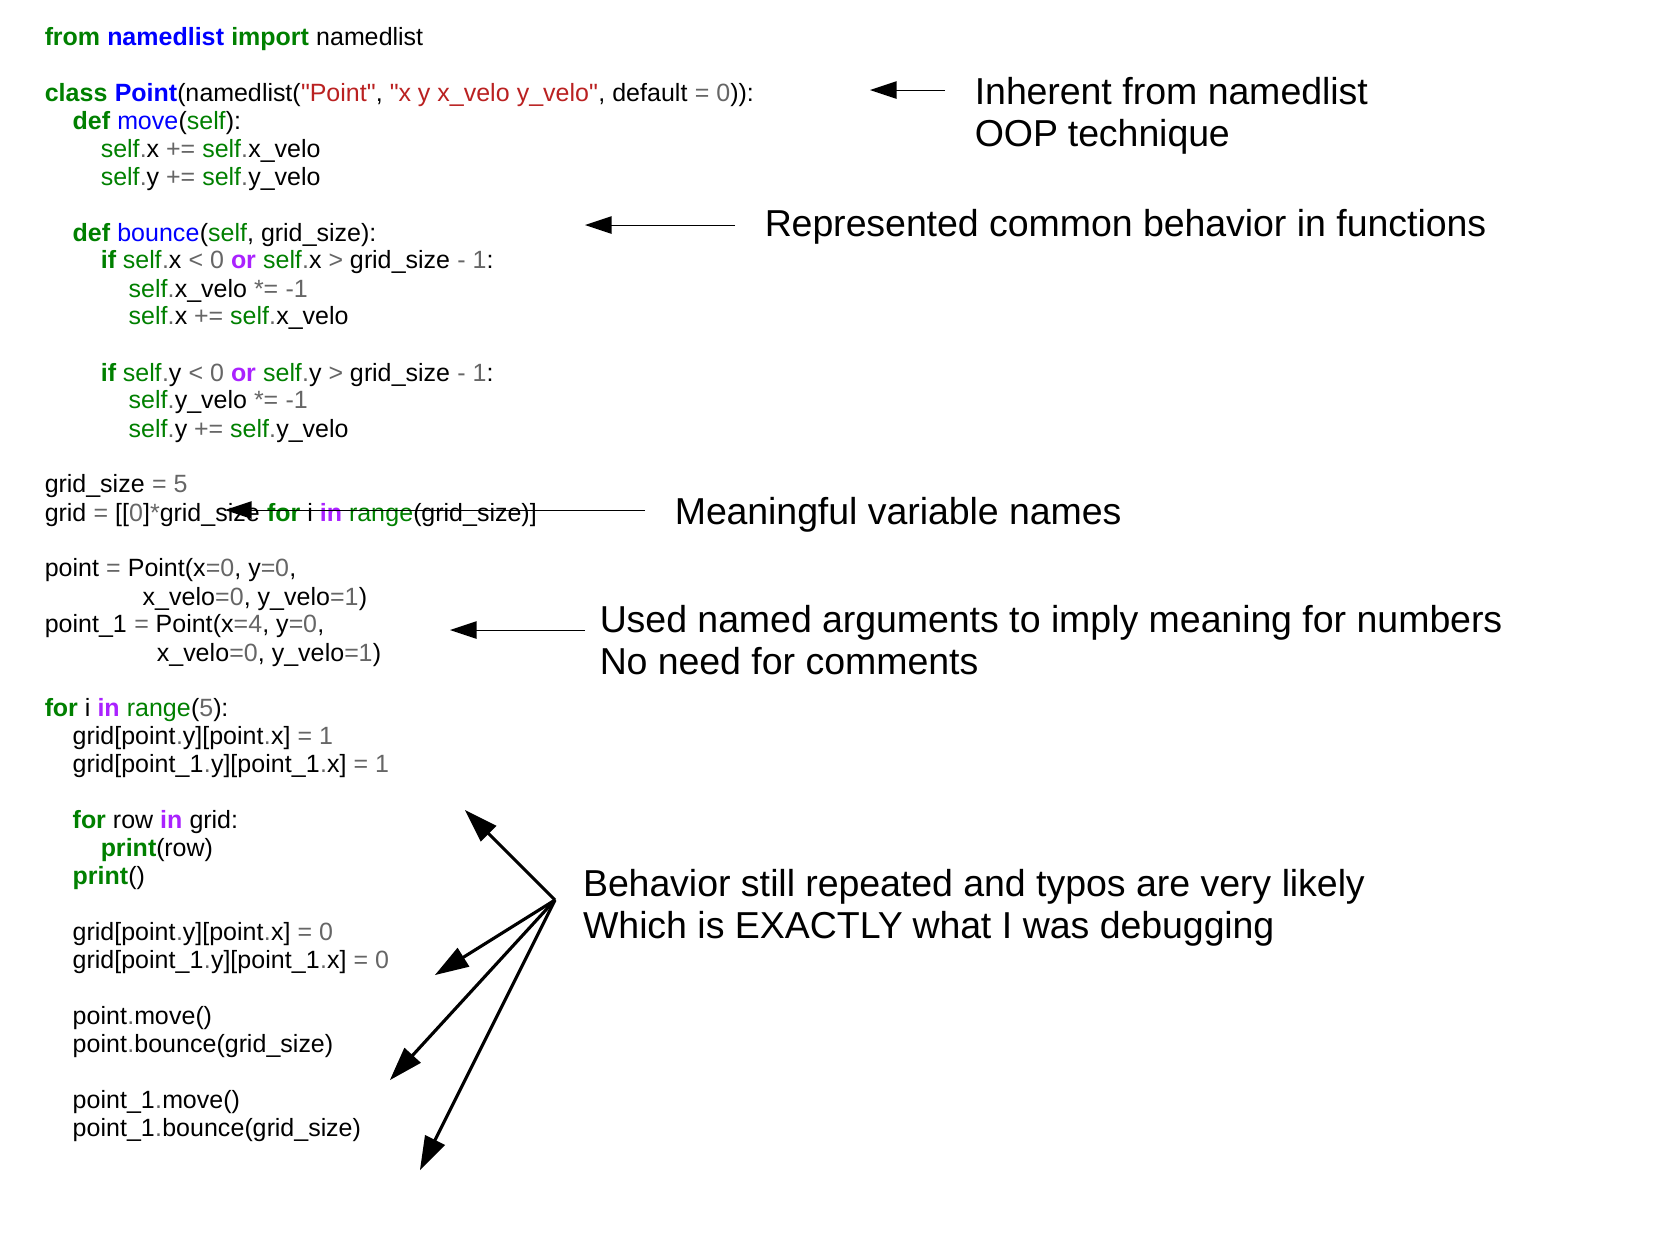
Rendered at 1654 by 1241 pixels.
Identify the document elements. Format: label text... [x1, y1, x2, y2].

text_box Meaningful variable names [660, 483, 1137, 541]
text_box Used named arguments to imply meaning for numbers No need for comments [585, 591, 1518, 691]
text_box from namedlist import namedlist class Point(namedlist("Point", "x y x_velo y_velo", default = 0)): def move(self): self.x += self.x_velo self.y += self.y_velo def bounce(self, grid_size): if self.x < 0 or self.x > grid_size - 1: self.x_velo *= -1 self.x += self.x_velo if self.y < 0 or self.y > grid_size - 1: self.y_velo *= -1 self.y += self.y_velo grid_size = 5 grid = [[0]*grid_size for i in range(grid_size)] point = Point(x=0, y=0, x_velo=0, y_velo=1) point_1 = Point(x=4, y=0, x_velo=0, y_velo=1) for i in range(5): grid[point.y][point.x] = 1 grid[point_1.y][point_1.x] = 1 for row in grid: print(row) print() grid[point.y][point.x] = 0 grid[point_1.y][point_1.x] = 0 point.move() point.bounce(grid_size) point_1.move() point_1.bounce(grid_size) [30, 15, 886, 1241]
text_box Represented common behavior in functions [750, 195, 1502, 252]
text_box Behavior still repeated and typos are very likely Which is EXACTLY what I was debugging [568, 855, 1381, 954]
text_box Inherent from namedlist OOP technique [960, 63, 1383, 162]
